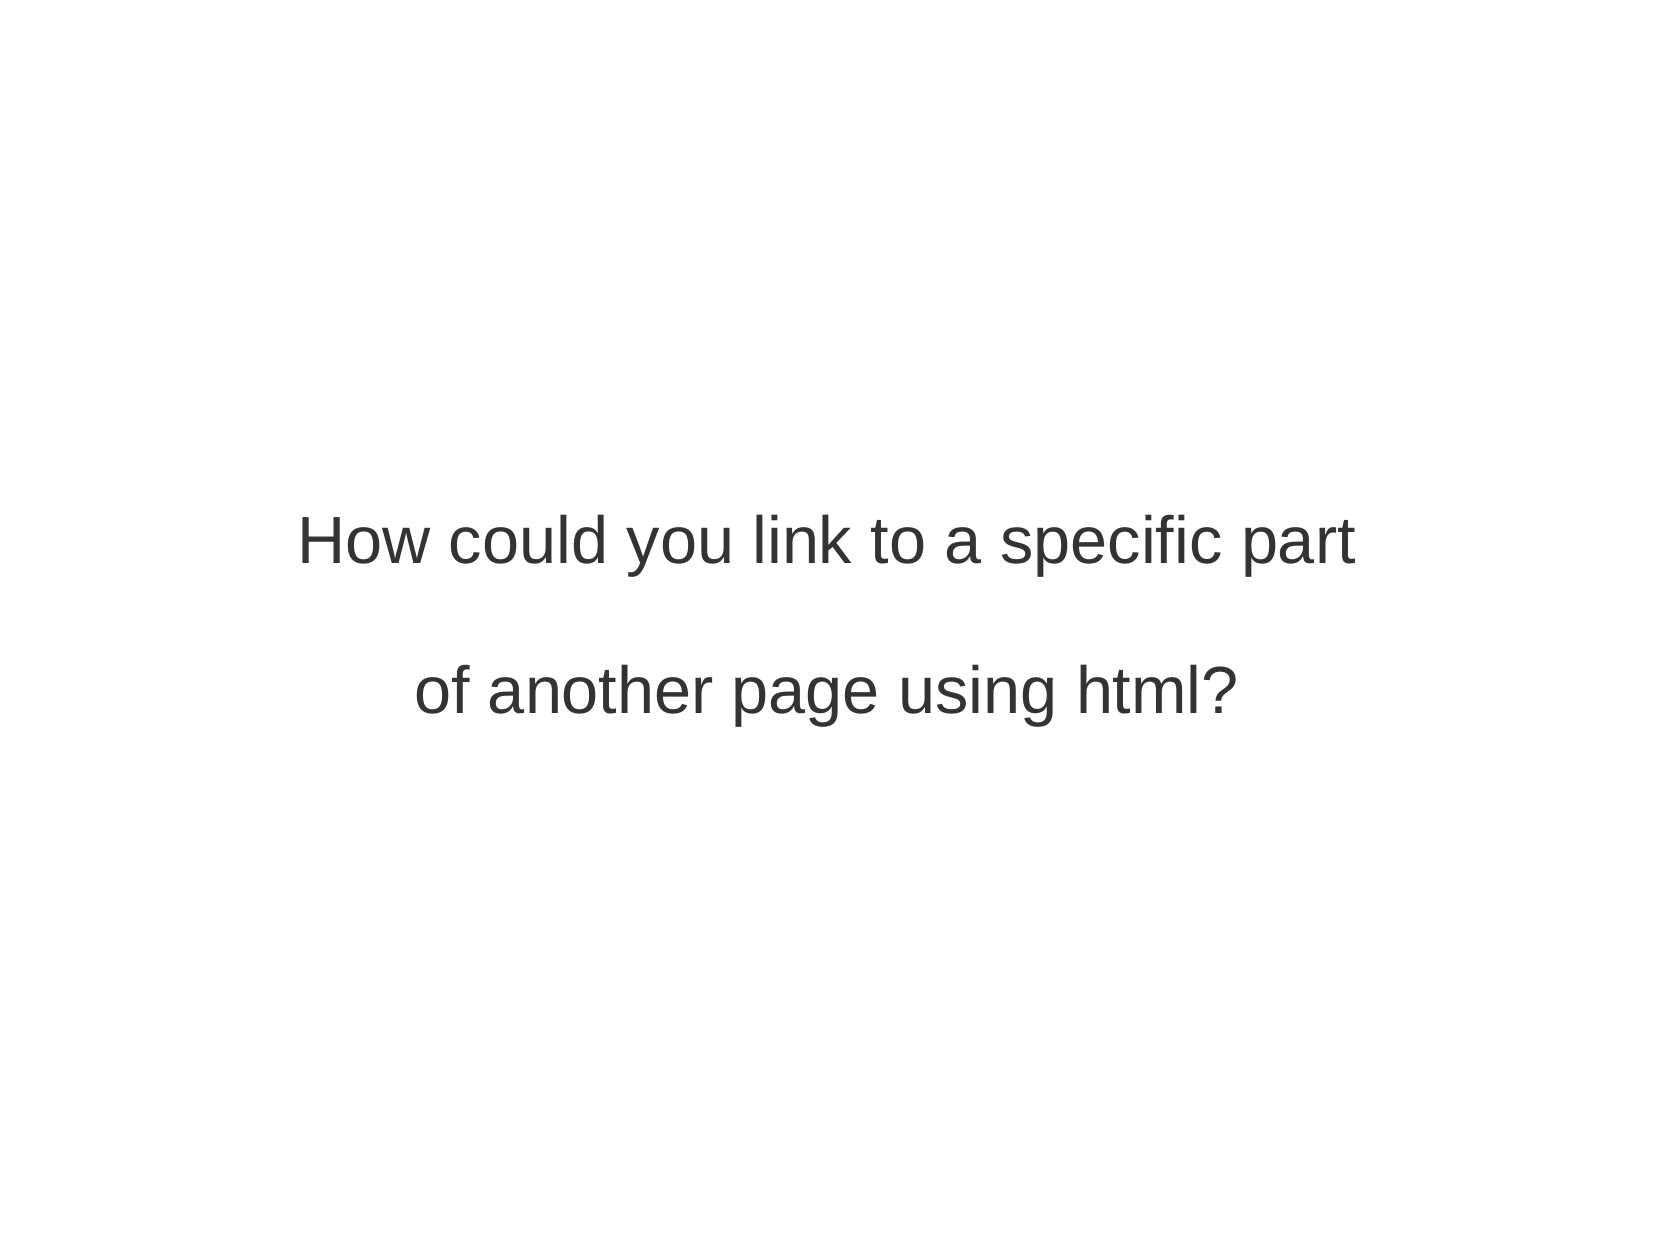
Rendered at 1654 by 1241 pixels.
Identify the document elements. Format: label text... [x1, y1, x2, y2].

subtitle How could you link to a specific part of another page using html? [82, 49, 1571, 1182]
